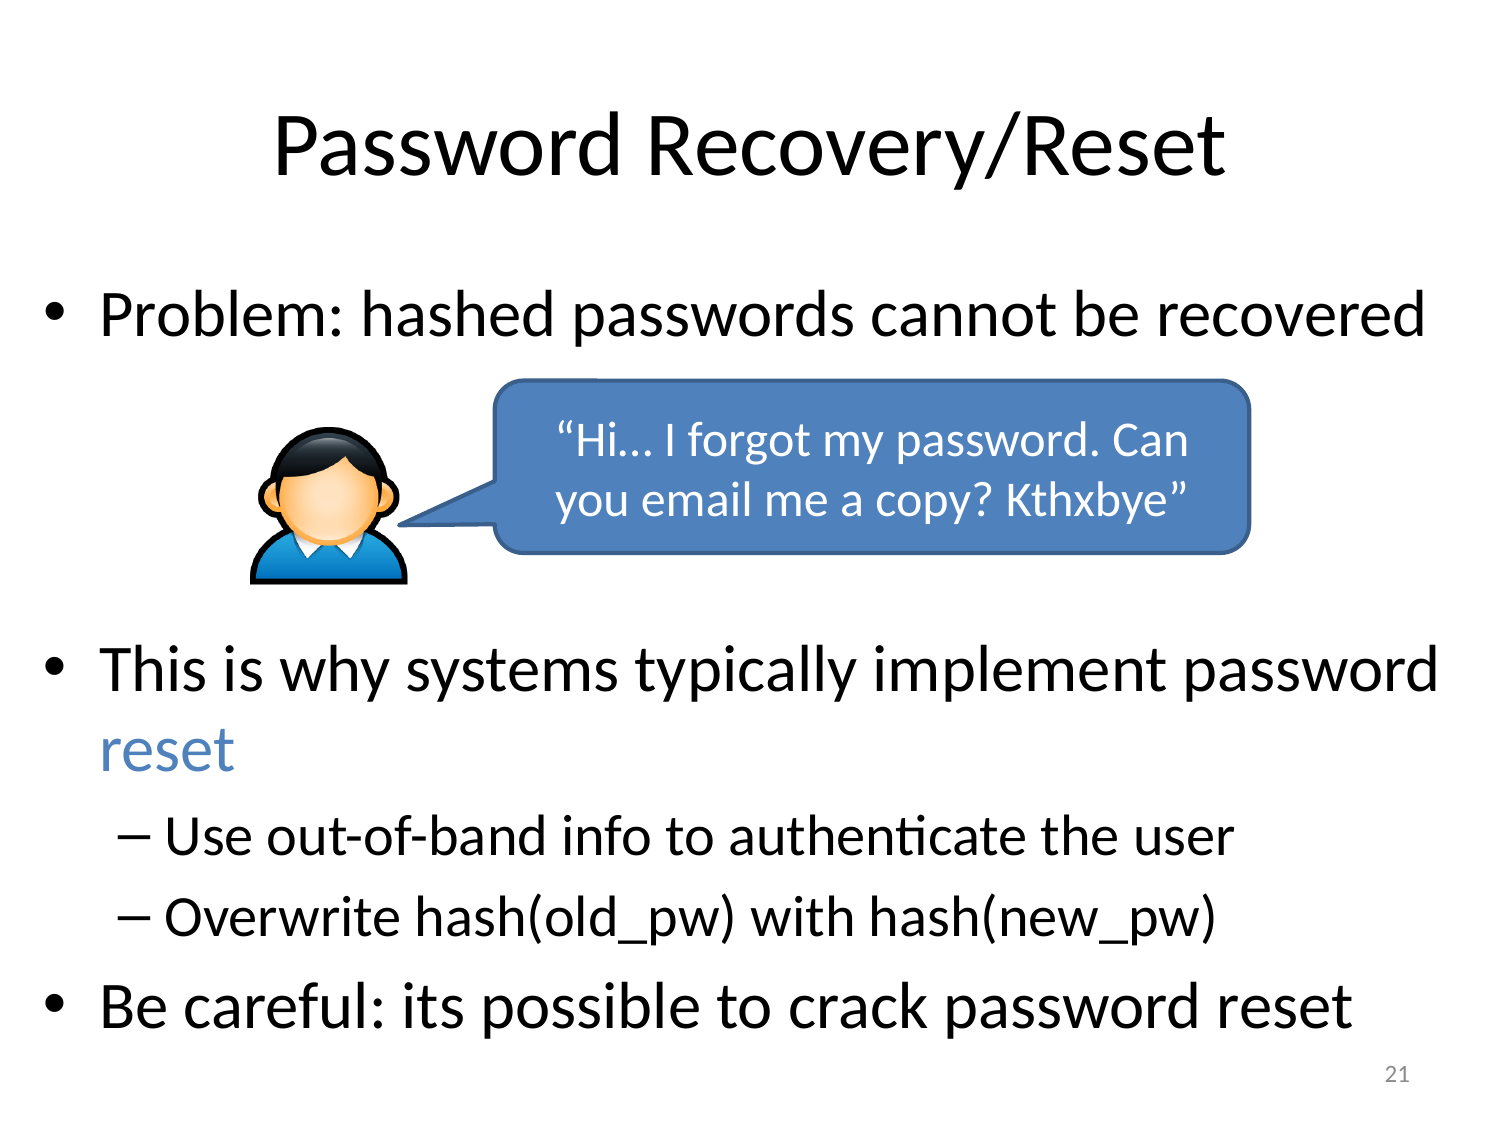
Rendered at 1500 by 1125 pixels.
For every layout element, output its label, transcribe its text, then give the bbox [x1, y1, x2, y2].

text_box “Hi… I forgot my password. Can you email me a copy? Kthxbye” [399, 380, 1250, 553]
list Problem: hashed passwords cannot be recovered [27, 262, 1457, 381]
text_box This is why systems typically implement password reset Use out-of-band info to authenticate the user Overwrite hash(old_pw) with hash(new_pw) Be careful: its possible to crack password reset [27, 617, 1484, 1100]
picture [249, 426, 408, 585]
title Password Recovery/Reset [75, 45, 1425, 233]
